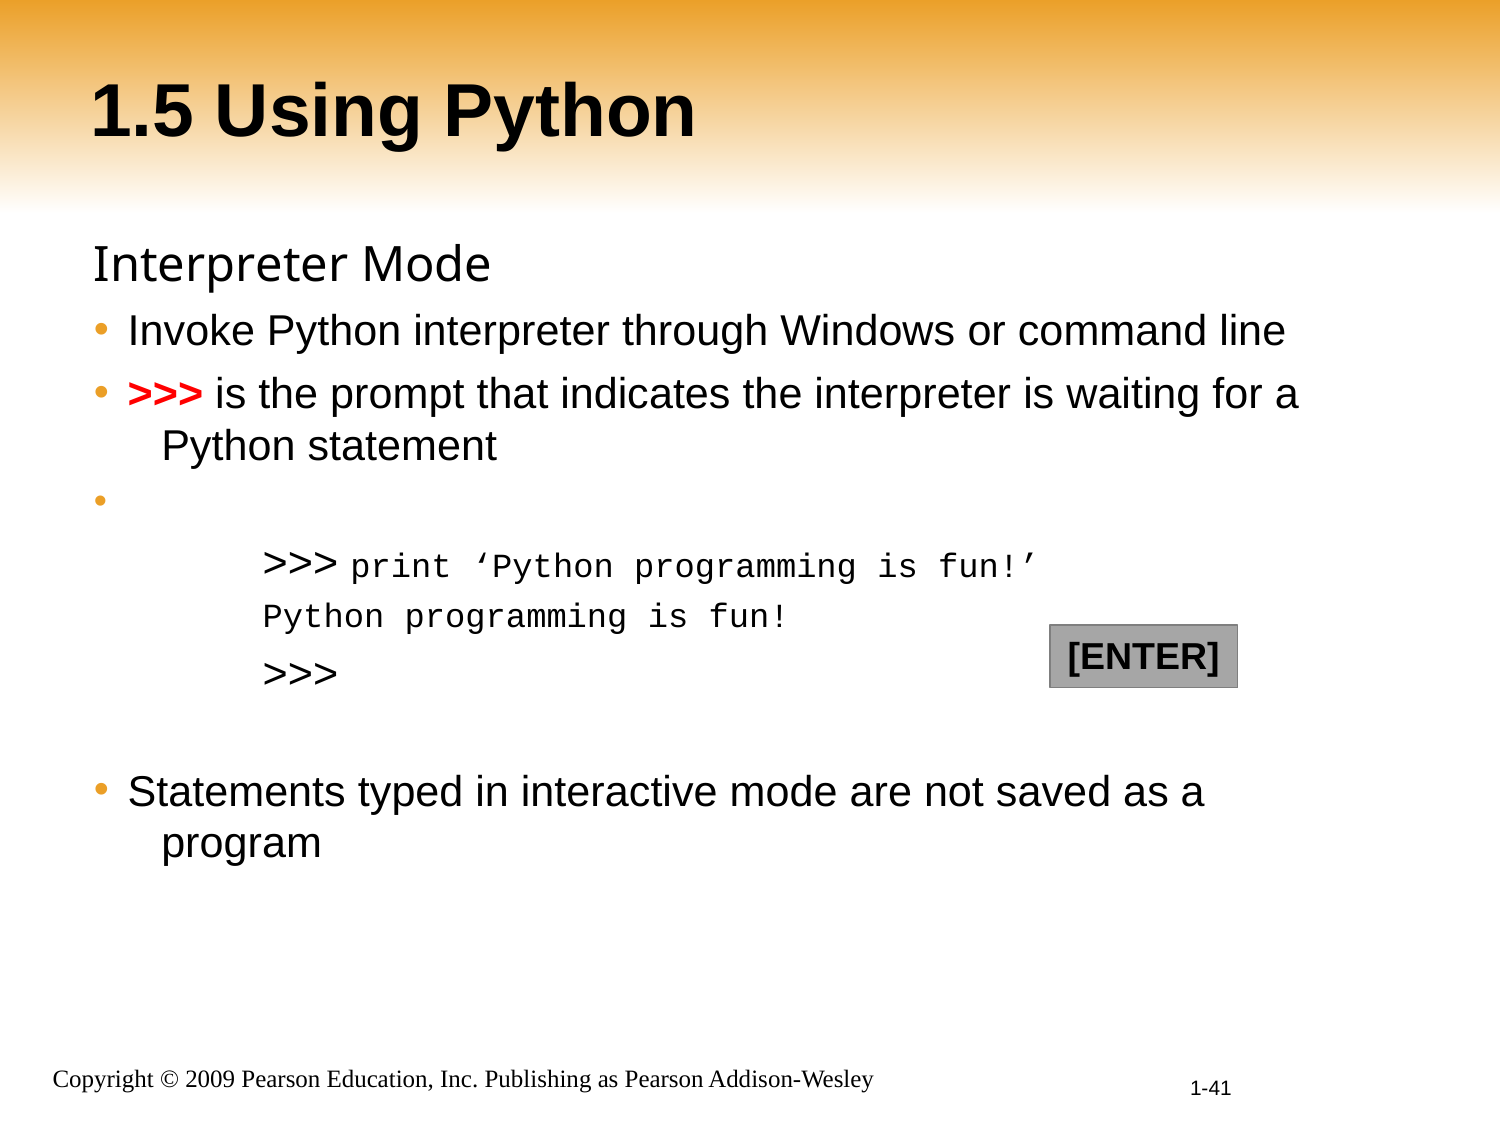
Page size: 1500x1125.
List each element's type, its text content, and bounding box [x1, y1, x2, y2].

title 1.5 Using Python [75, 12, 1438, 201]
list Interpreter Mode Invoke Python interpreter through Windows or command line >>> is the prompt that indicates the interpreter is waiting for a Python statement >>> print ‘Python programming is fun!’ Python programming is fun! >>> Statements typed in interactive mode are not saved as a program [62, 224, 1388, 876]
text_box [ENTER] [1050, 625, 1238, 688]
text_box 1- [1175, 1049, 1488, 1125]
